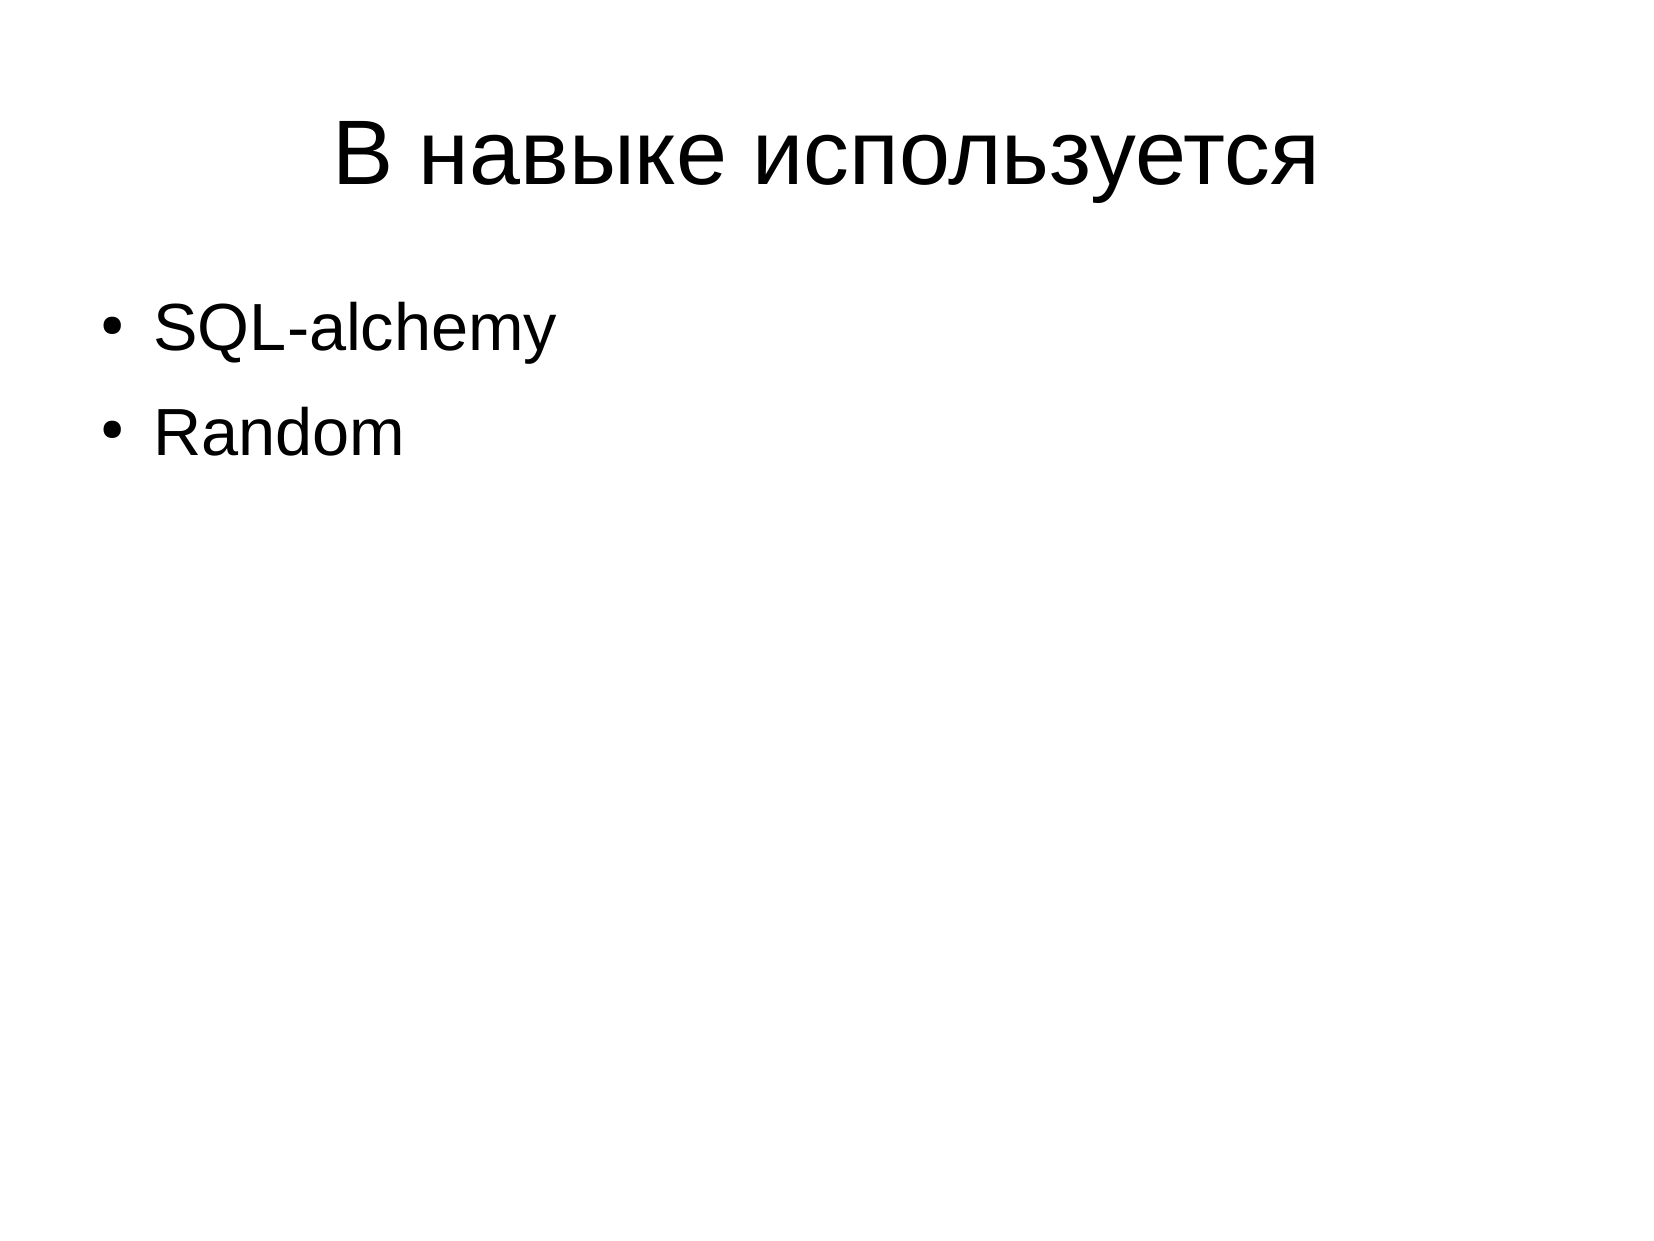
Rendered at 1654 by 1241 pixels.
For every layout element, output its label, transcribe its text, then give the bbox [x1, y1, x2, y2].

title В навыке используется [82, 49, 1571, 257]
list SQL-alchemy Random [82, 290, 1571, 1109]
